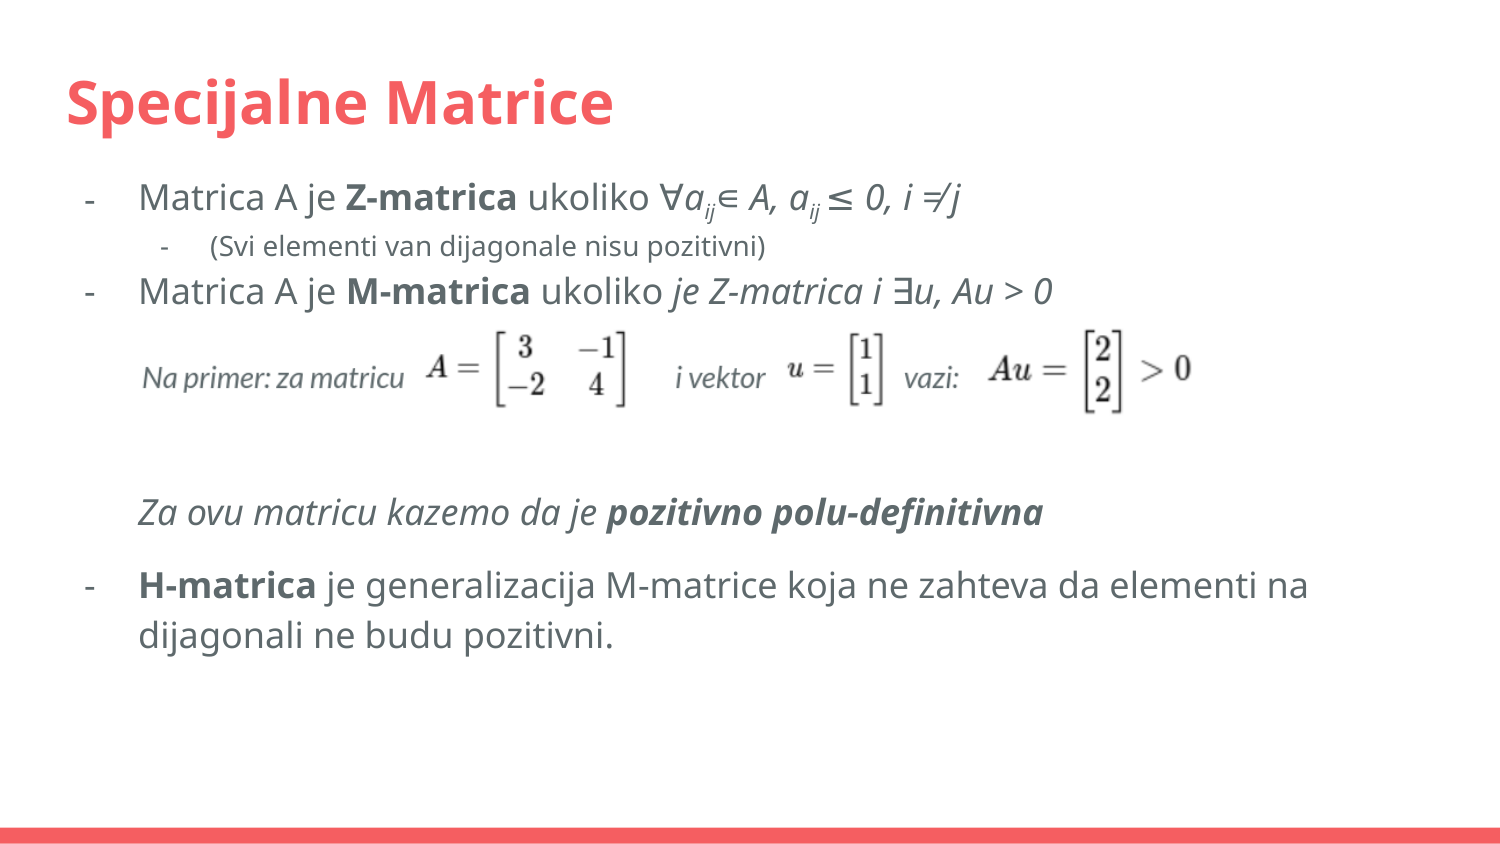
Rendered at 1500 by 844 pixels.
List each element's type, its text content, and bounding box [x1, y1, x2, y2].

title Specijalne Matrice [51, 49, 1449, 152]
picture [130, 319, 1244, 428]
list Matrica A je Z-matrica ukoliko ∀aij∊ A, aij ≤ 0, i ≠ j (Svi elementi van dijagonale nisu pozitivni) Matrica A je M-matrica ukoliko je Z-matrica i ∃u, Au > 0 Za ovu matricu kazemo da je pozitivno polu-definitivna H-matrica je generalizacija M-matrice koja ne zahteva da elementi na dijagonali ne budu pozitivni. [51, 152, 1449, 750]
